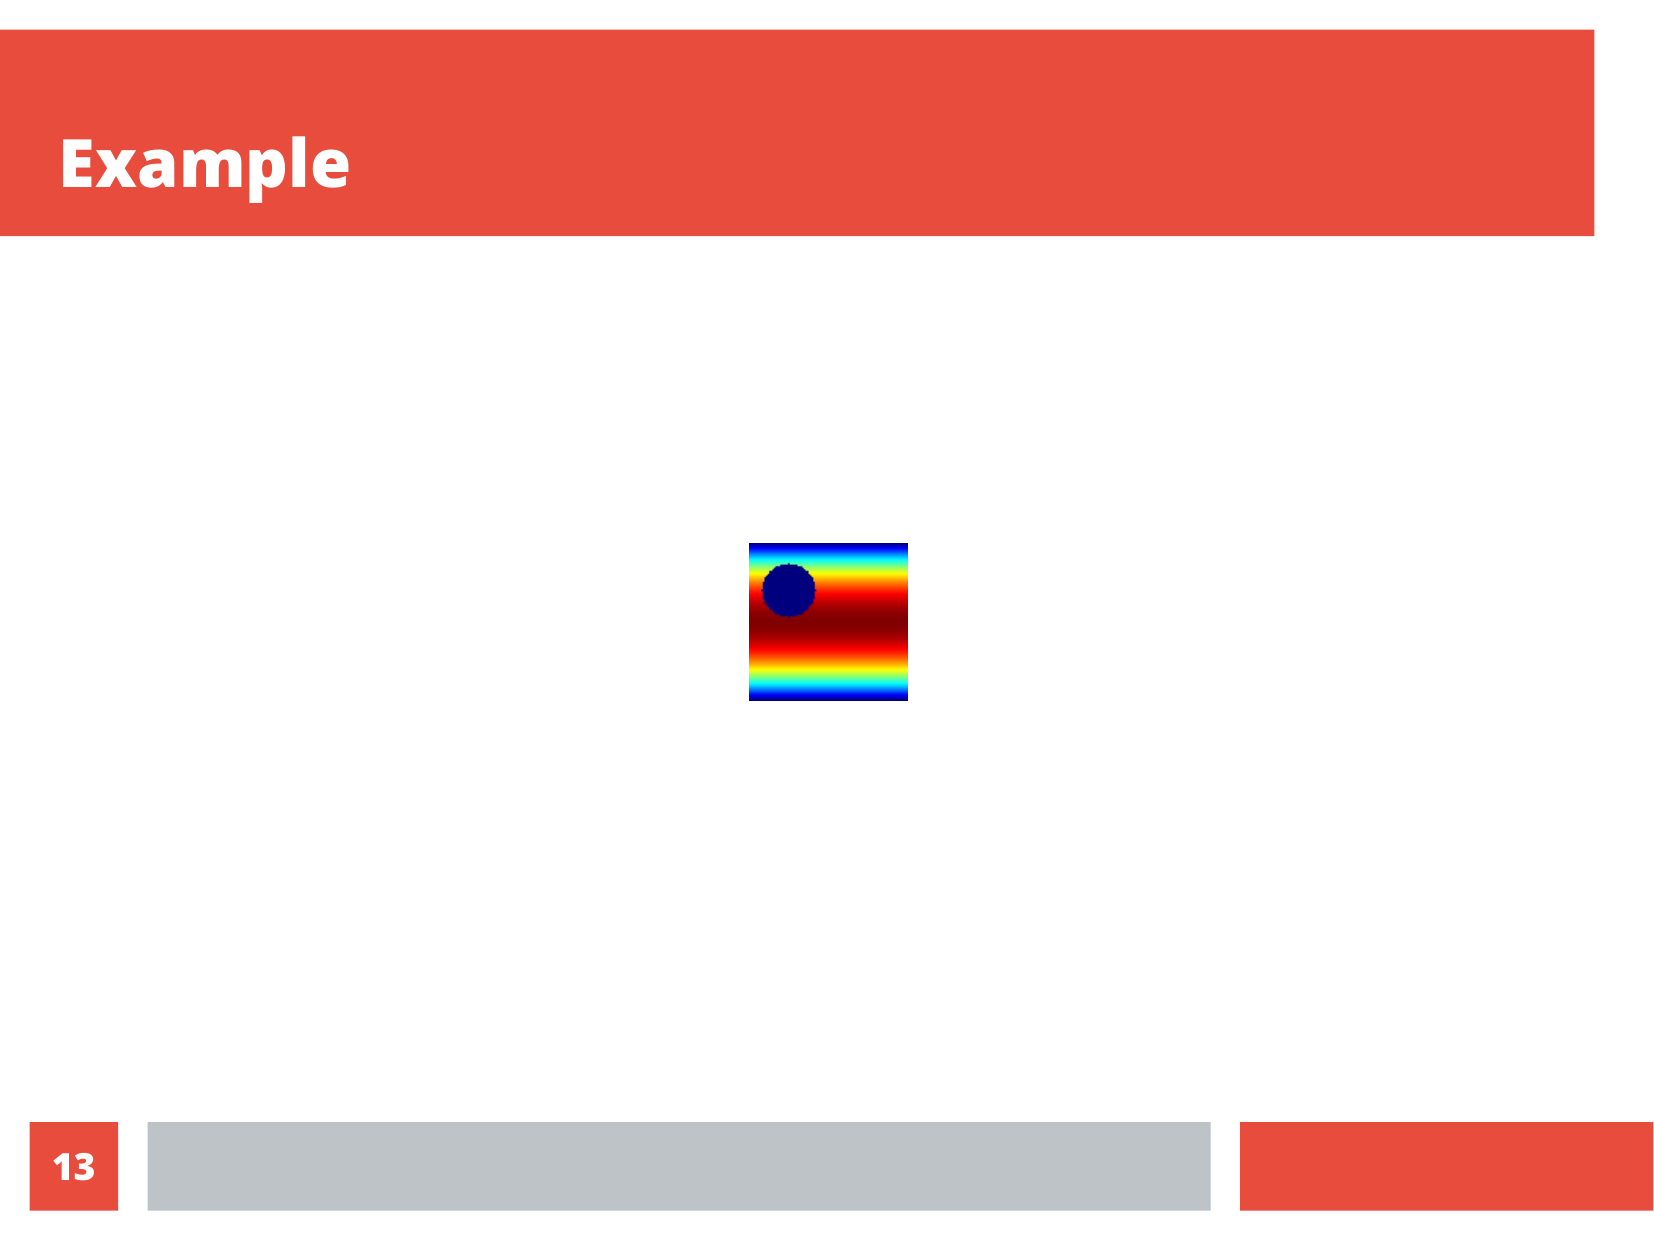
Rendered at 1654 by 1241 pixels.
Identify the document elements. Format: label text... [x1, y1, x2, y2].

picture [749, 559, 908, 685]
title Example [59, 59, 1595, 207]
picture [749, 543, 908, 555]
picture [749, 689, 908, 701]
